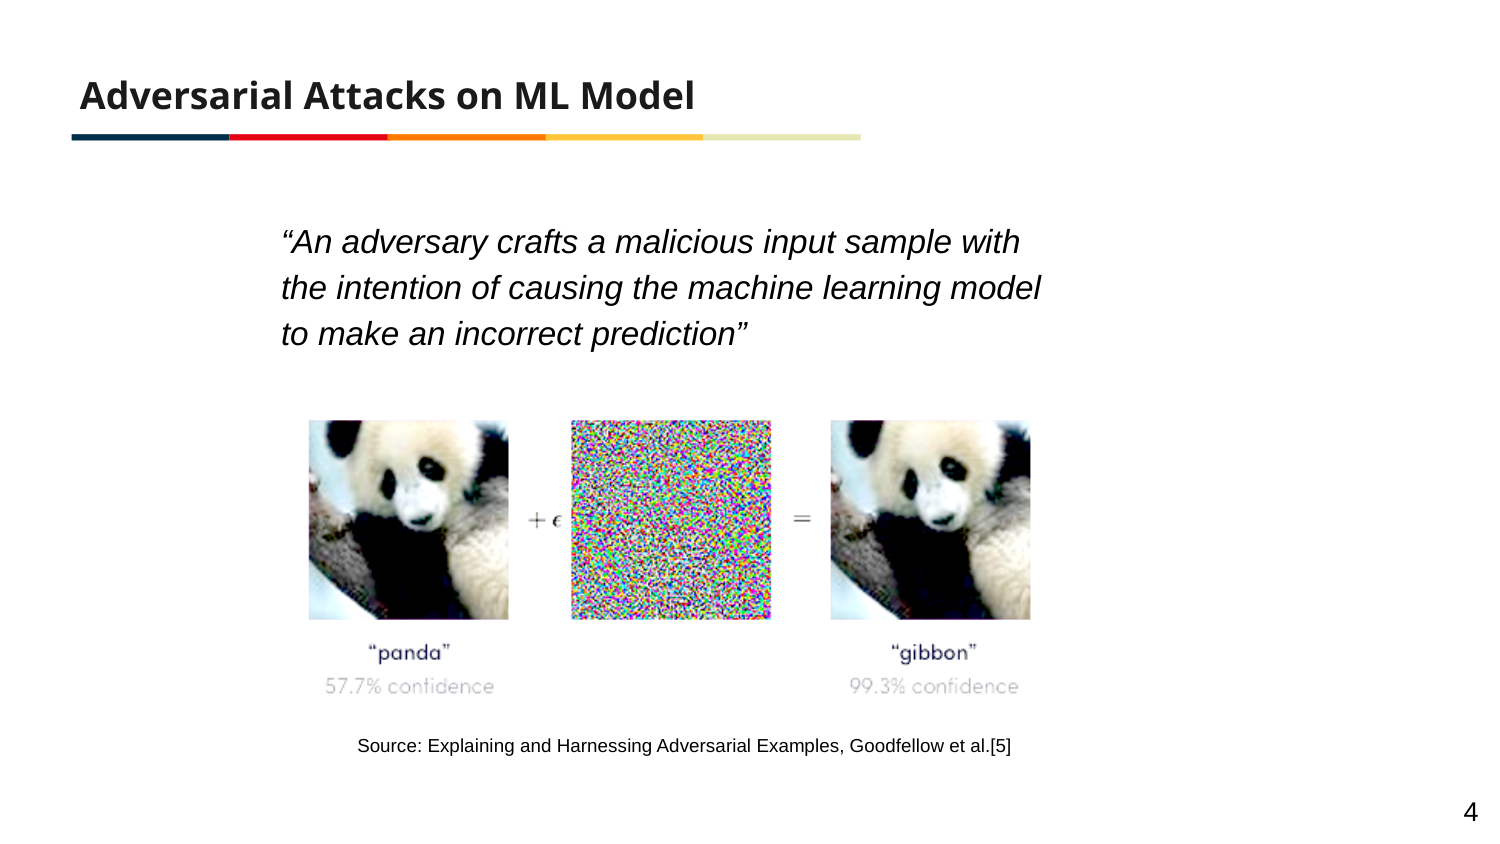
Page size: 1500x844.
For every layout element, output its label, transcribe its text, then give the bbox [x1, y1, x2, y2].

text_box “An adversary crafts a malicious input sample with the intention of causing the machine learning model to make an incorrect prediction” [266, 206, 1081, 325]
slide_number <number> [1403, 779, 1494, 844]
picture [269, 377, 1128, 703]
picture [70, 130, 875, 142]
text_box Source: Explaining and Harnessing Adversarial Examples, Goodfellow et al.[5] [342, 726, 1040, 763]
text_box Adversarial Attacks on ML Model [64, 64, 833, 164]
